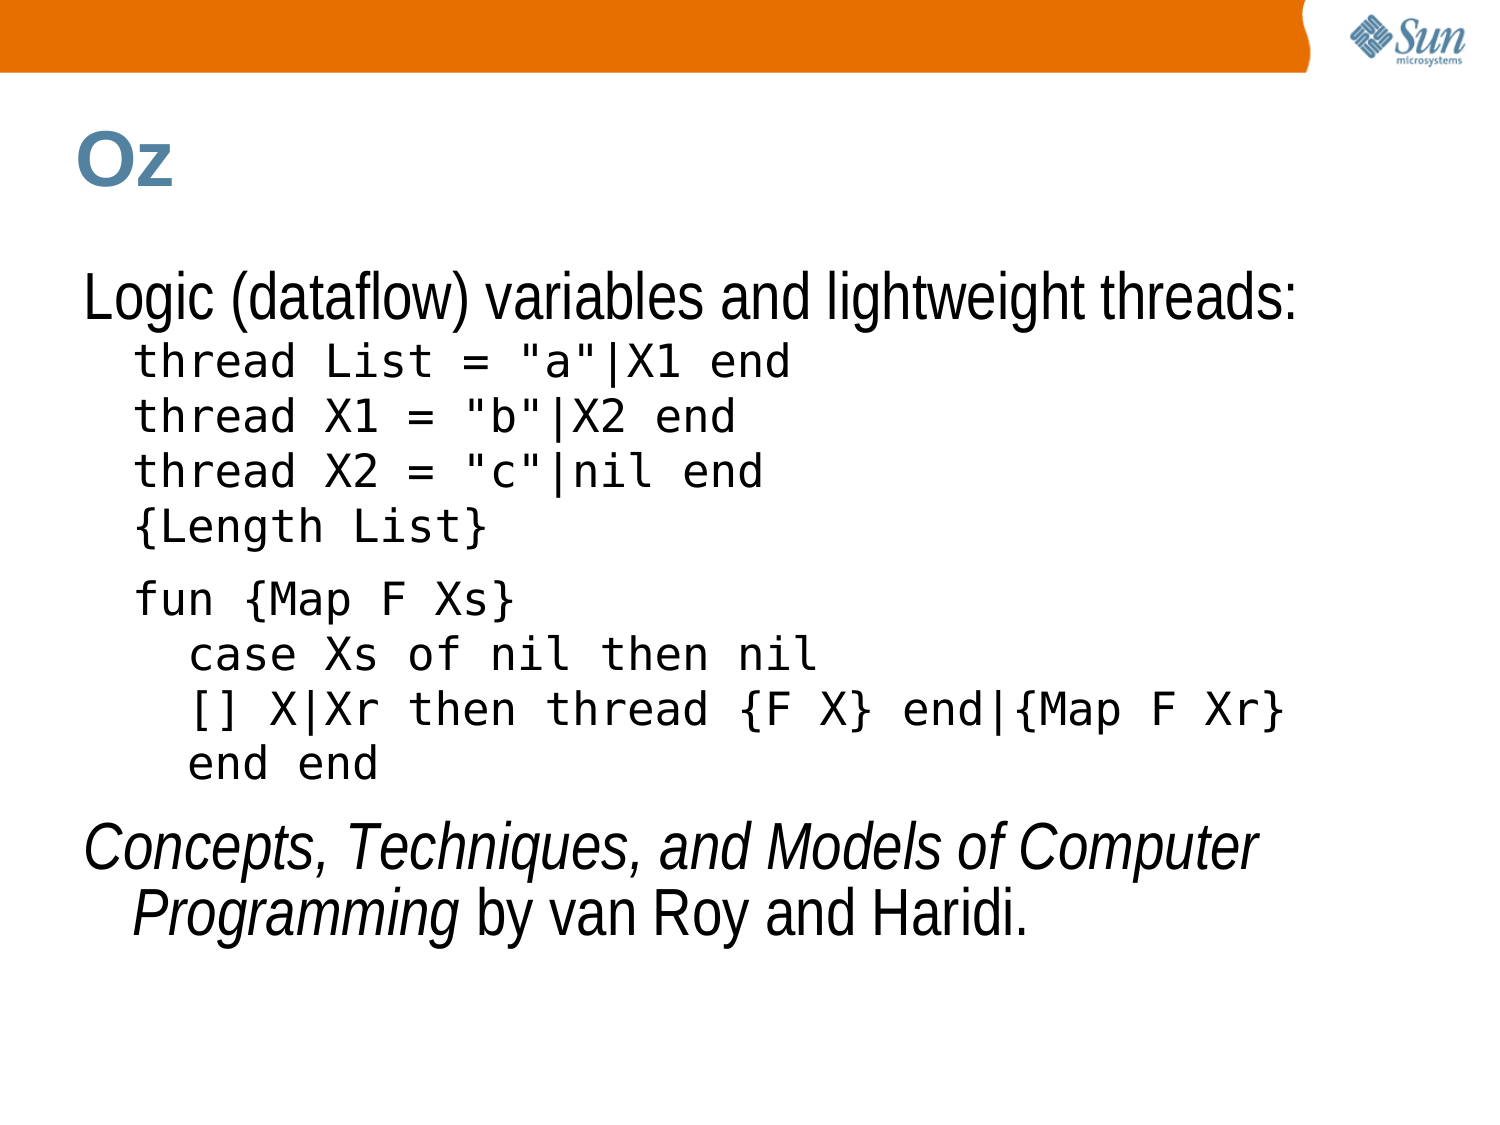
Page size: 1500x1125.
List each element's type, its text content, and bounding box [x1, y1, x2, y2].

title Oz [75, 122, 1438, 227]
picture [0, 0, 1500, 75]
list Logic (dataflow) variables and lightweight threads: thread List = "a"|X1 end thread X1 = "b"|X2 end thread X2 = "c"|nil end {Length List} fun {Map F Xs} case Xs of nil then nil [] X|Xr then thread {F X} end|{Map F Xr} end end Concepts, Techniques, and Models of Computer Programming by van Roy and Haridi. [64, 257, 1402, 1017]
